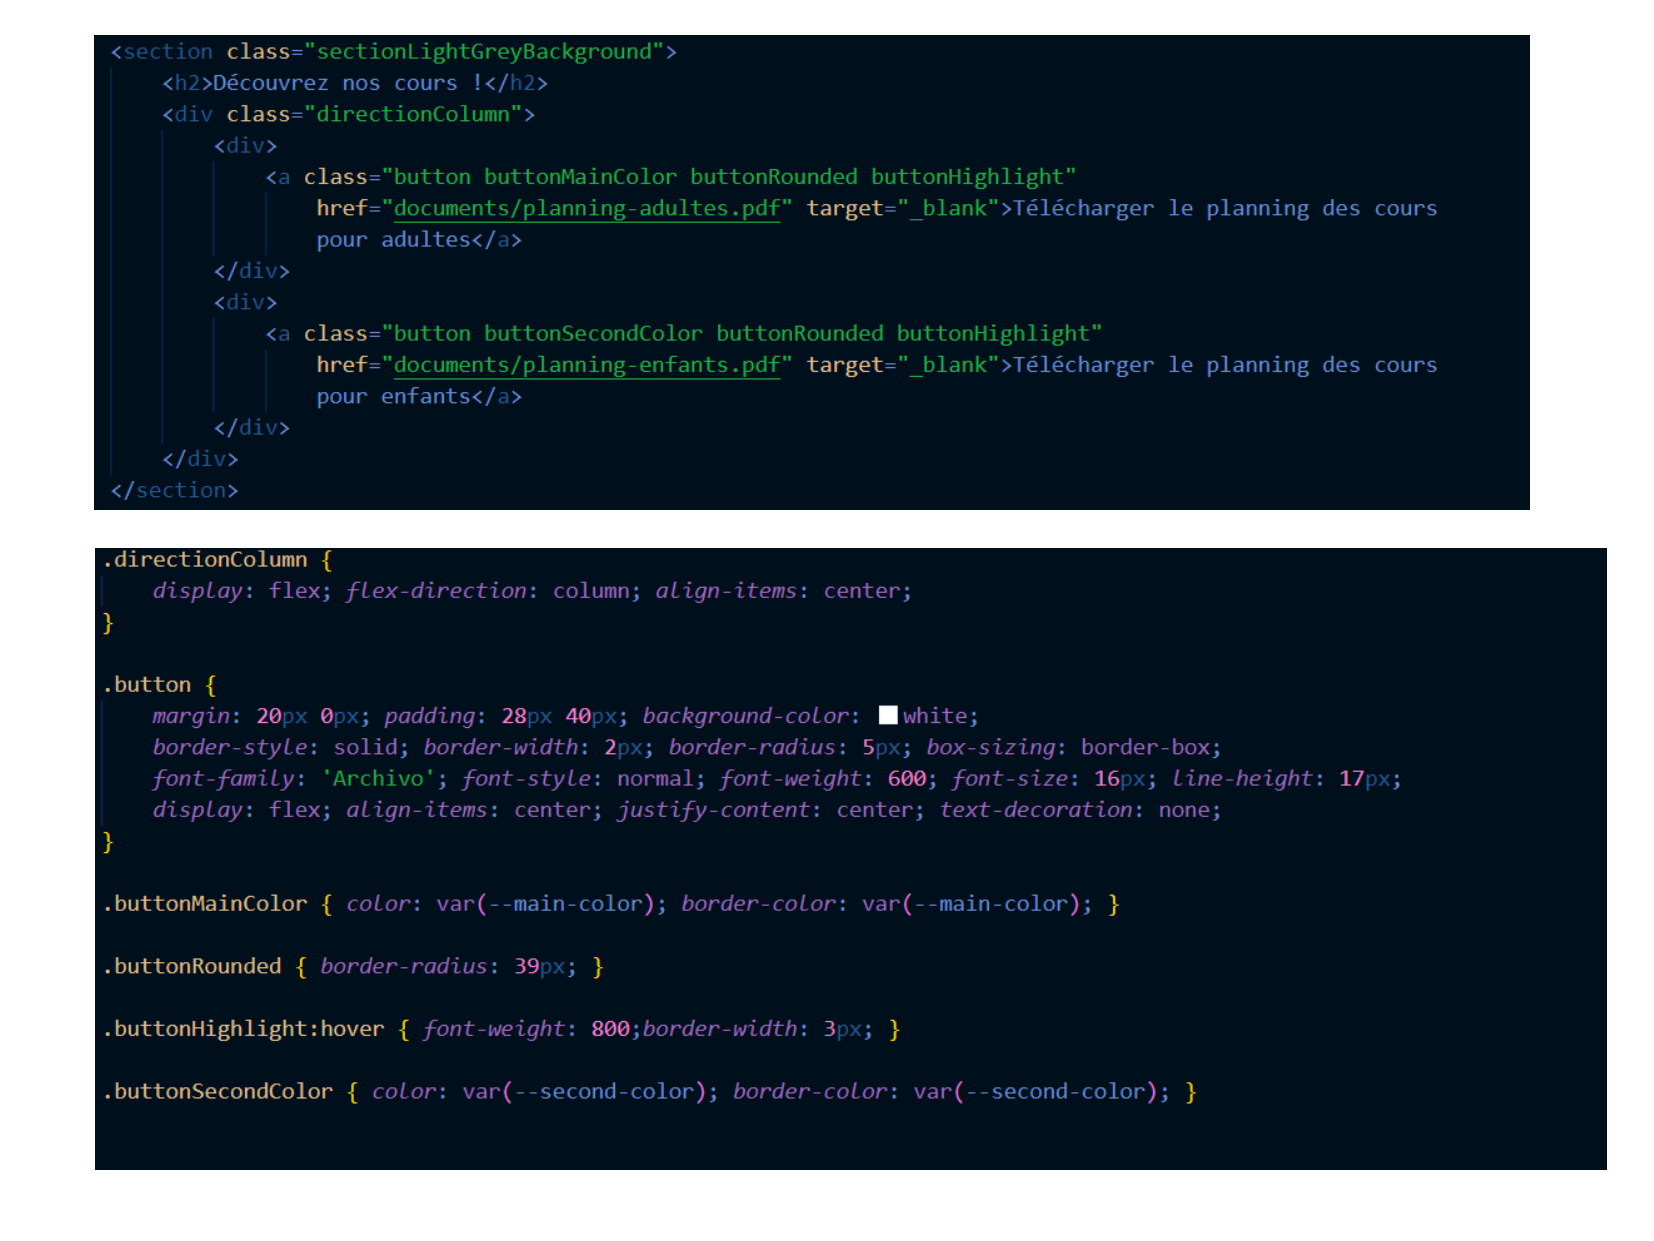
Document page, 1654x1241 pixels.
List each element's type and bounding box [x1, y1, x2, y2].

picture [95, 548, 1607, 1170]
picture [94, 35, 1530, 510]
